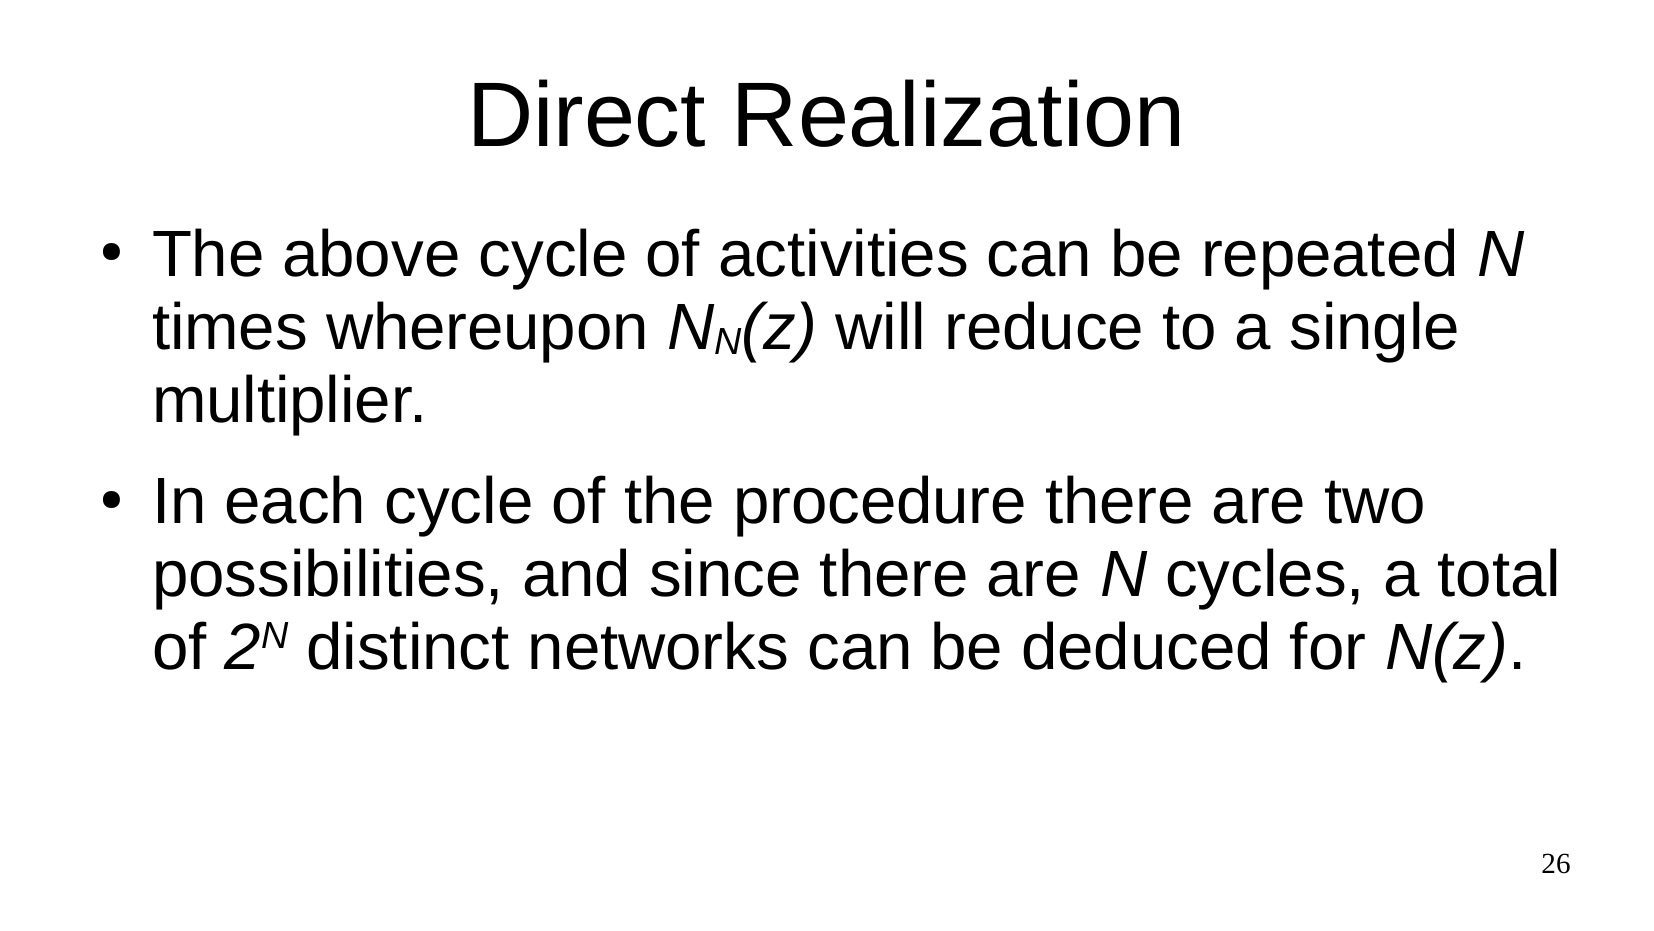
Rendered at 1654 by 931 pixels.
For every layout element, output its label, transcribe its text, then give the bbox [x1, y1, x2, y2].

list The above cycle of activities can be repeated N times whereupon NN(z) will reduce to a single multiplier. In each cycle of the procedure there are two possibilities, and since there are N cycles, a total of 2N distinct networks can be deduced for N(z). [82, 217, 1571, 758]
title Direct Realization [82, 37, 1571, 193]
